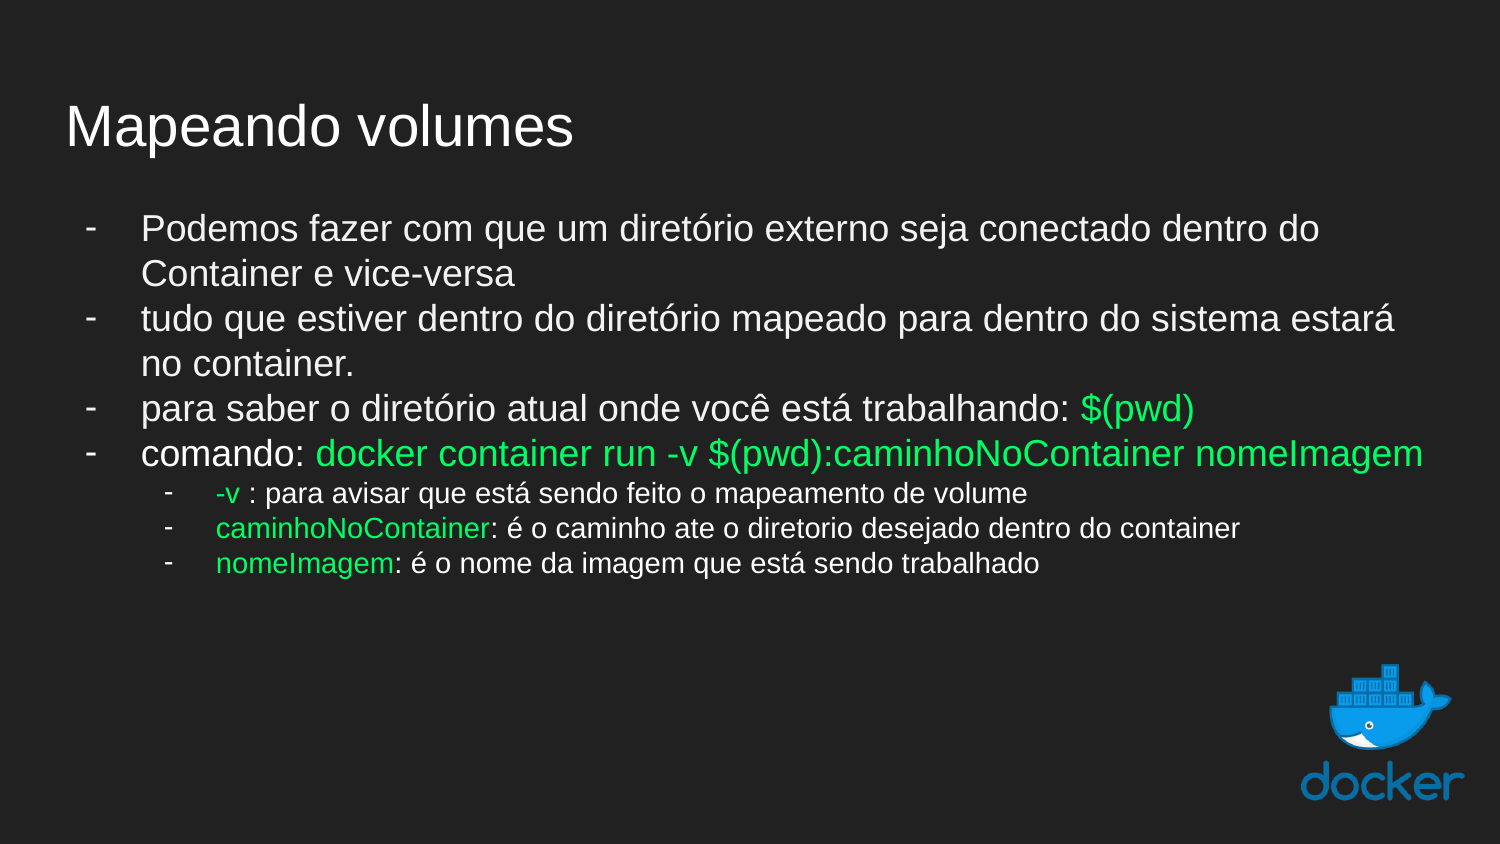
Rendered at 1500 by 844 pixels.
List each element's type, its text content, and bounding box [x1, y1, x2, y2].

text_box Mapeando volumes [51, 72, 1449, 167]
text_box Podemos fazer com que um diretório externo seja conectado dentro do Container e vice-versa tudo que estiver dentro do diretório mapeado para dentro do sistema estará no container. para saber o diretório atual onde você está trabalhando: $(pwd) comando: docker container run -v $(pwd):caminhoNoContainer nomeImagem -v : para avisar que está sendo feito o mapeamento de volume caminhoNoContainer: é o caminho ate o diretorio desejado dentro do container nomeImagem: é o nome da imagem que está sendo trabalhado [51, 189, 1449, 750]
picture [1286, 649, 1479, 815]
